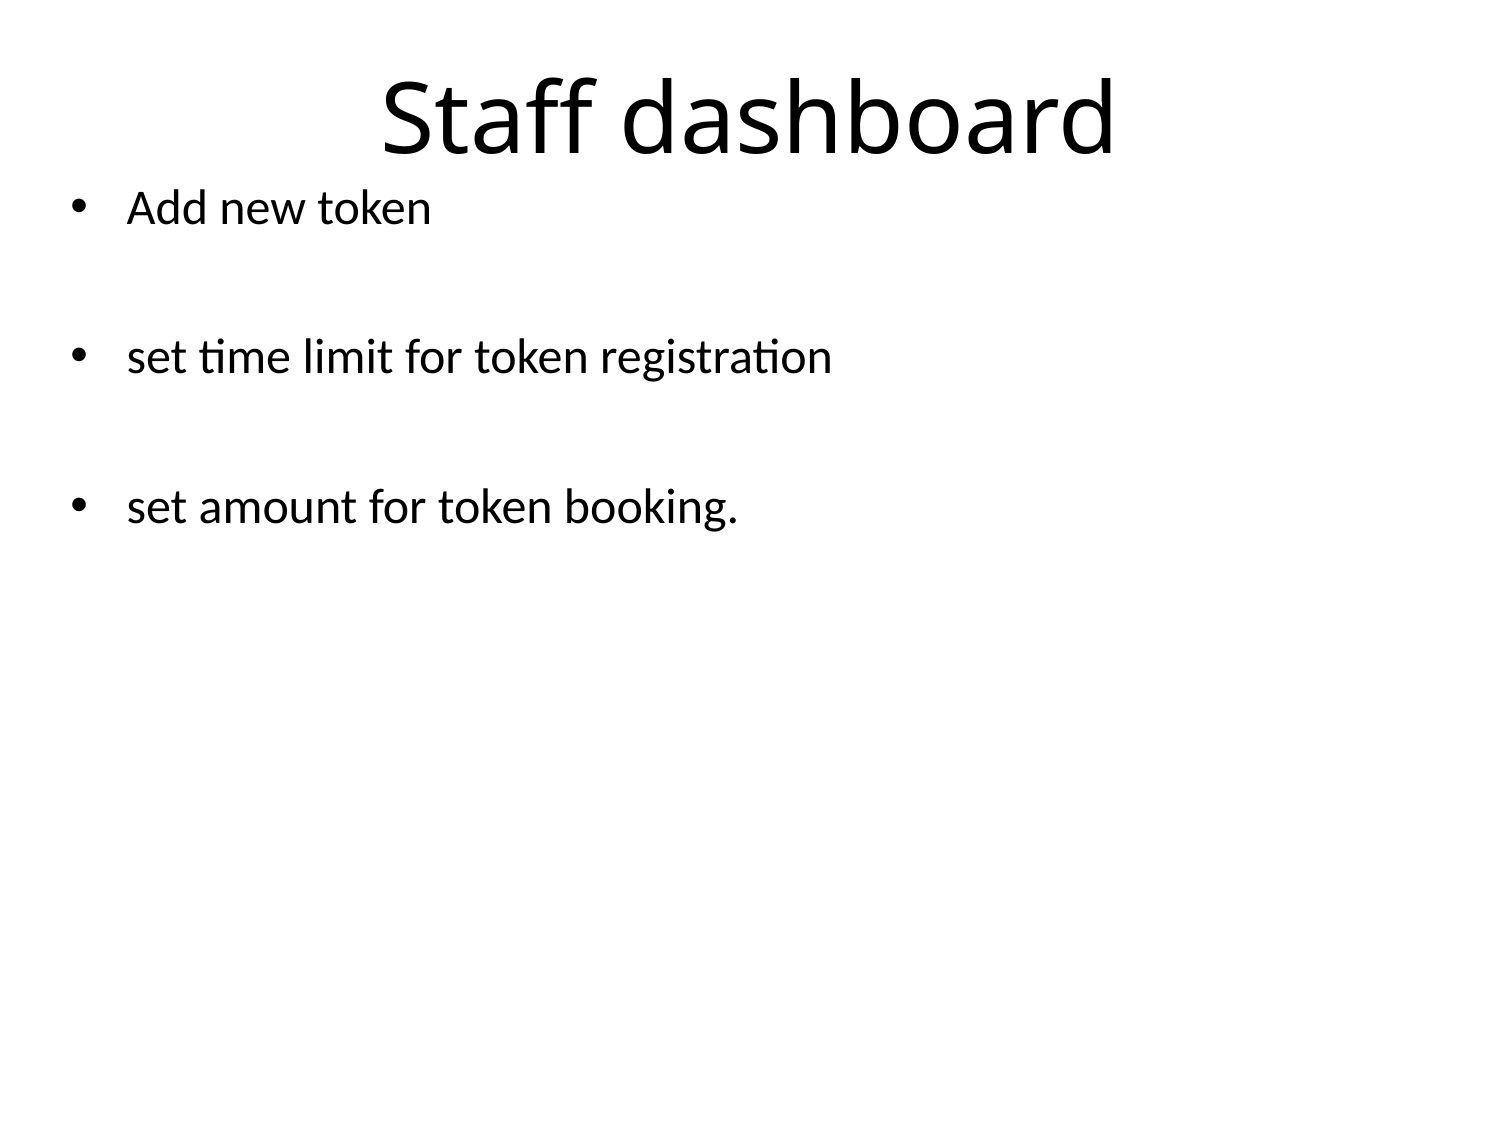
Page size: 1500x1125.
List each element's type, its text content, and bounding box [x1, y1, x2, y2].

subtitle Add new token set time limit for token registration set amount for token booking. [55, 173, 1402, 1023]
title Staff dashboard [112, 58, 1388, 173]
